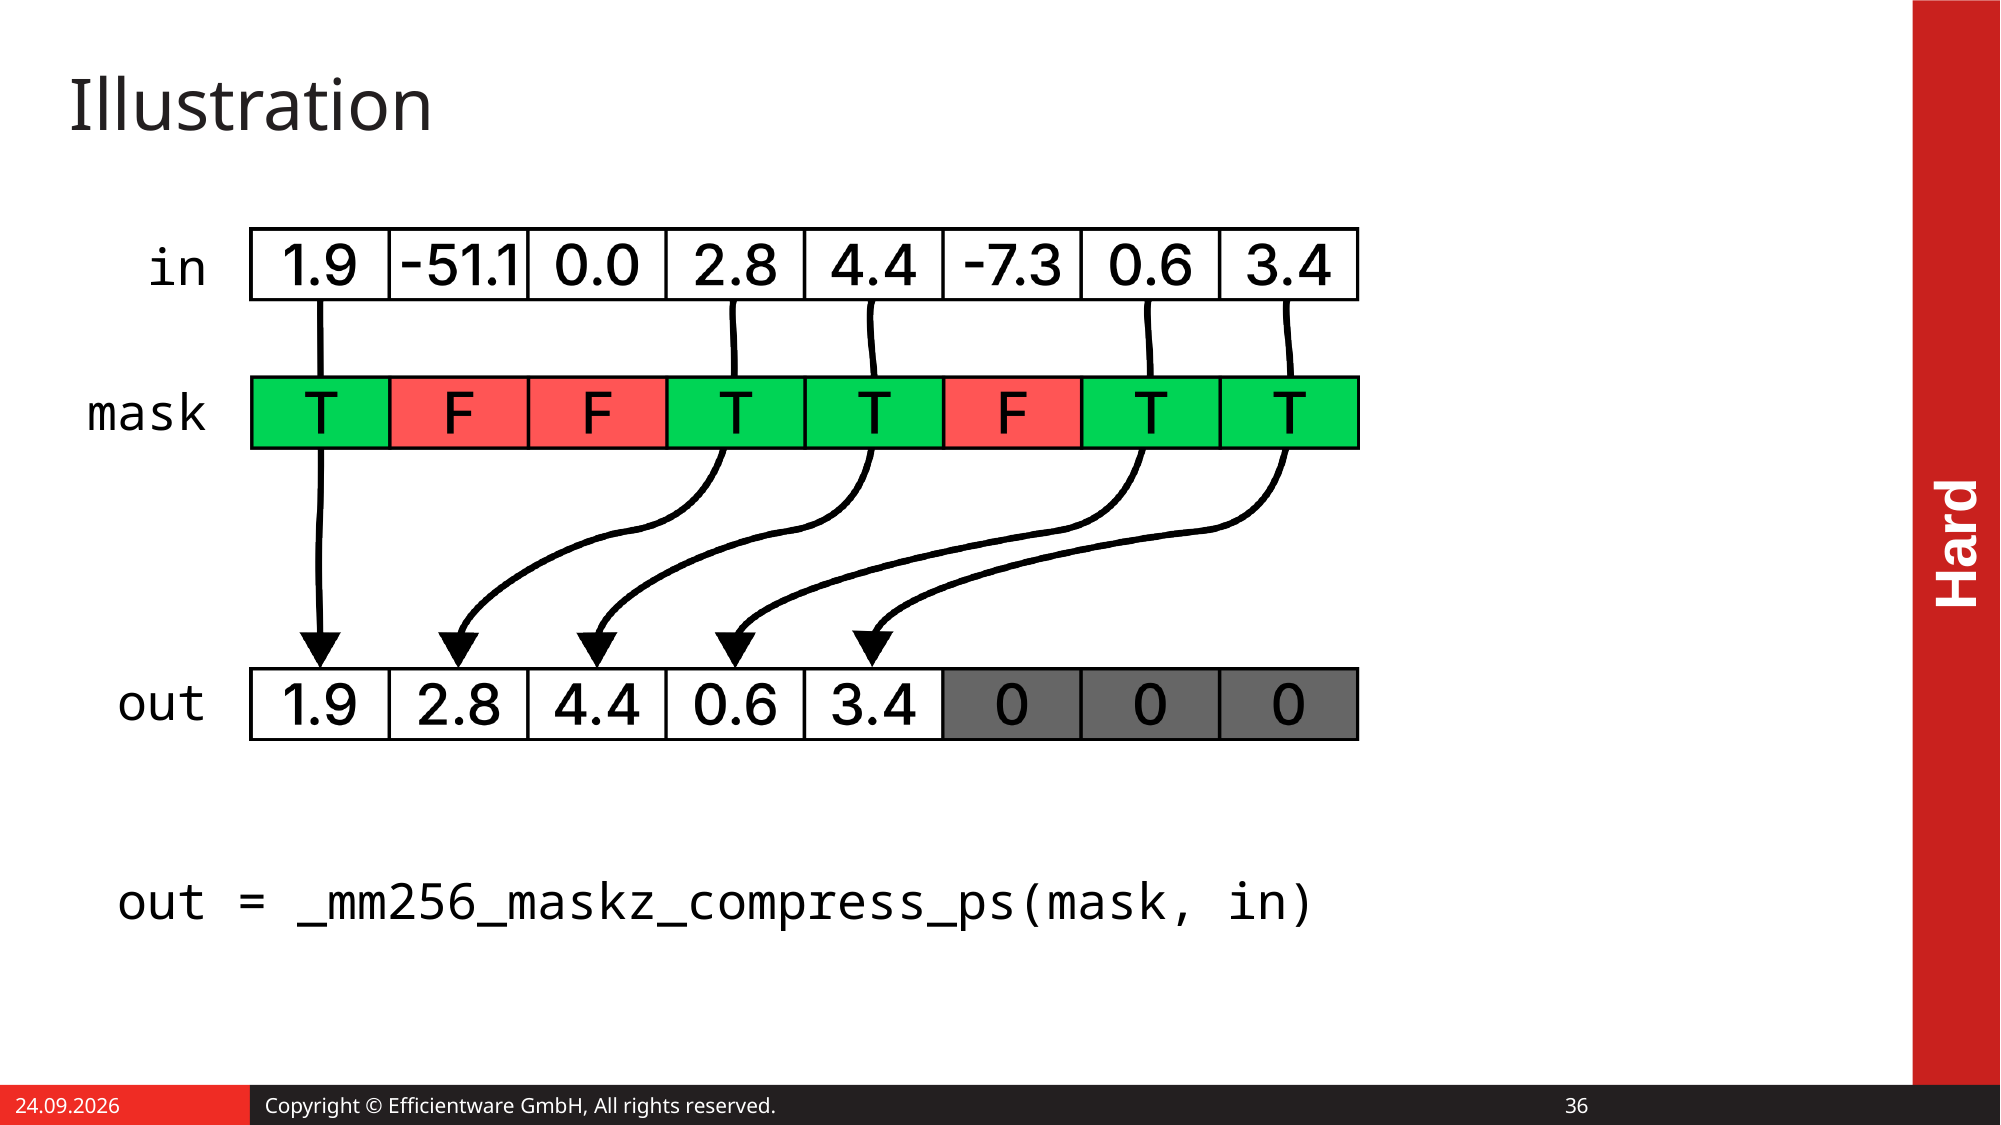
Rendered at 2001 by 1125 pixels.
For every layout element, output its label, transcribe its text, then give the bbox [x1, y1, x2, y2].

text_box out = _mm256_maskz_compress_ps(mask, in) [102, 862, 1384, 938]
slide_number <number> [1550, 1084, 2000, 1125]
slide_number 02.11.2025 [0, 1084, 249, 1125]
text_box Hard [1912, 0, 2000, 1084]
title Illustration [55, 52, 1945, 156]
picture [249, 227, 1360, 741]
footer Copyright © Efficientware GmbH, All rights reserved. [249, 1084, 1550, 1125]
text_box in mask out [71, 227, 233, 742]
